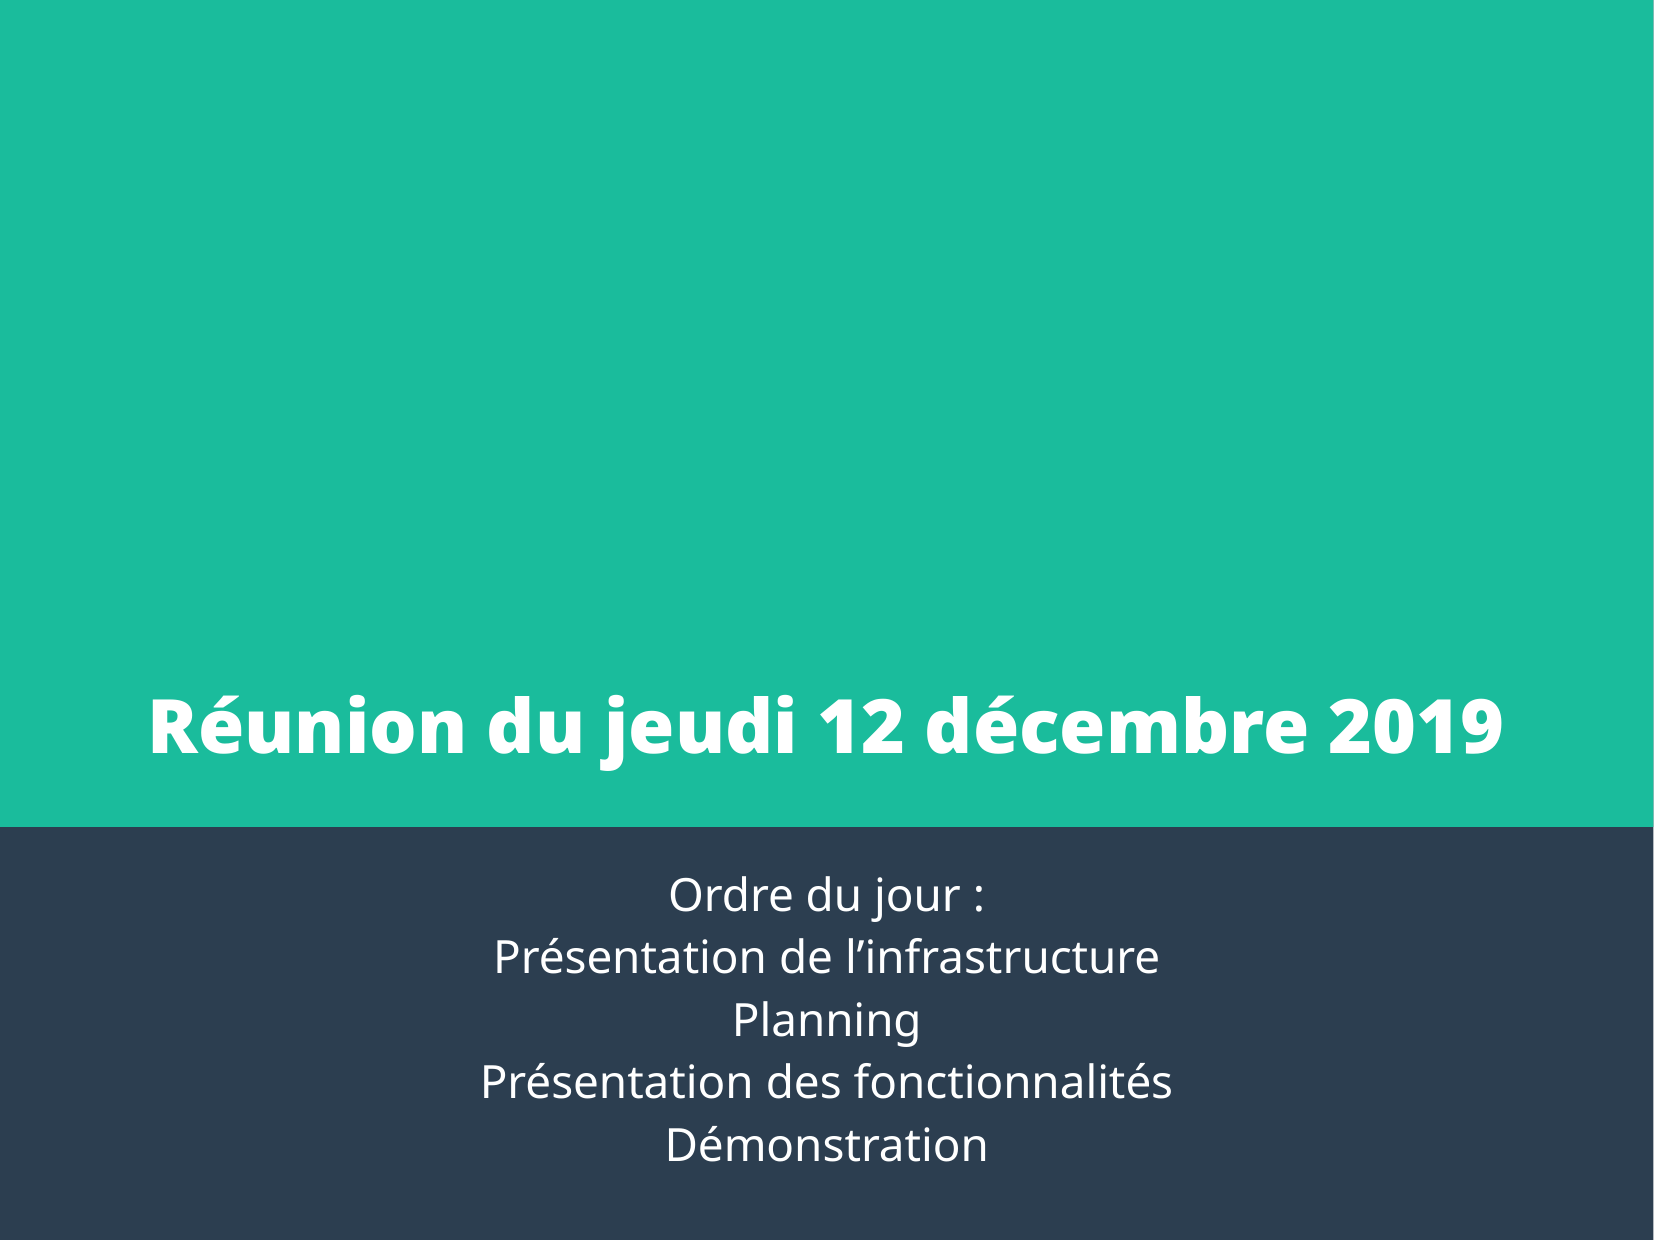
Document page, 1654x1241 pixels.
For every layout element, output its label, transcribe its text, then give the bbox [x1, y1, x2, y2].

title Réunion du jeudi 12 décembre 2019 [59, 618, 1595, 779]
subtitle Ordre du jour : Présentation de l’infrastructure Planning Présentation des fonctionnalités Démonstration [59, 856, 1595, 1182]
